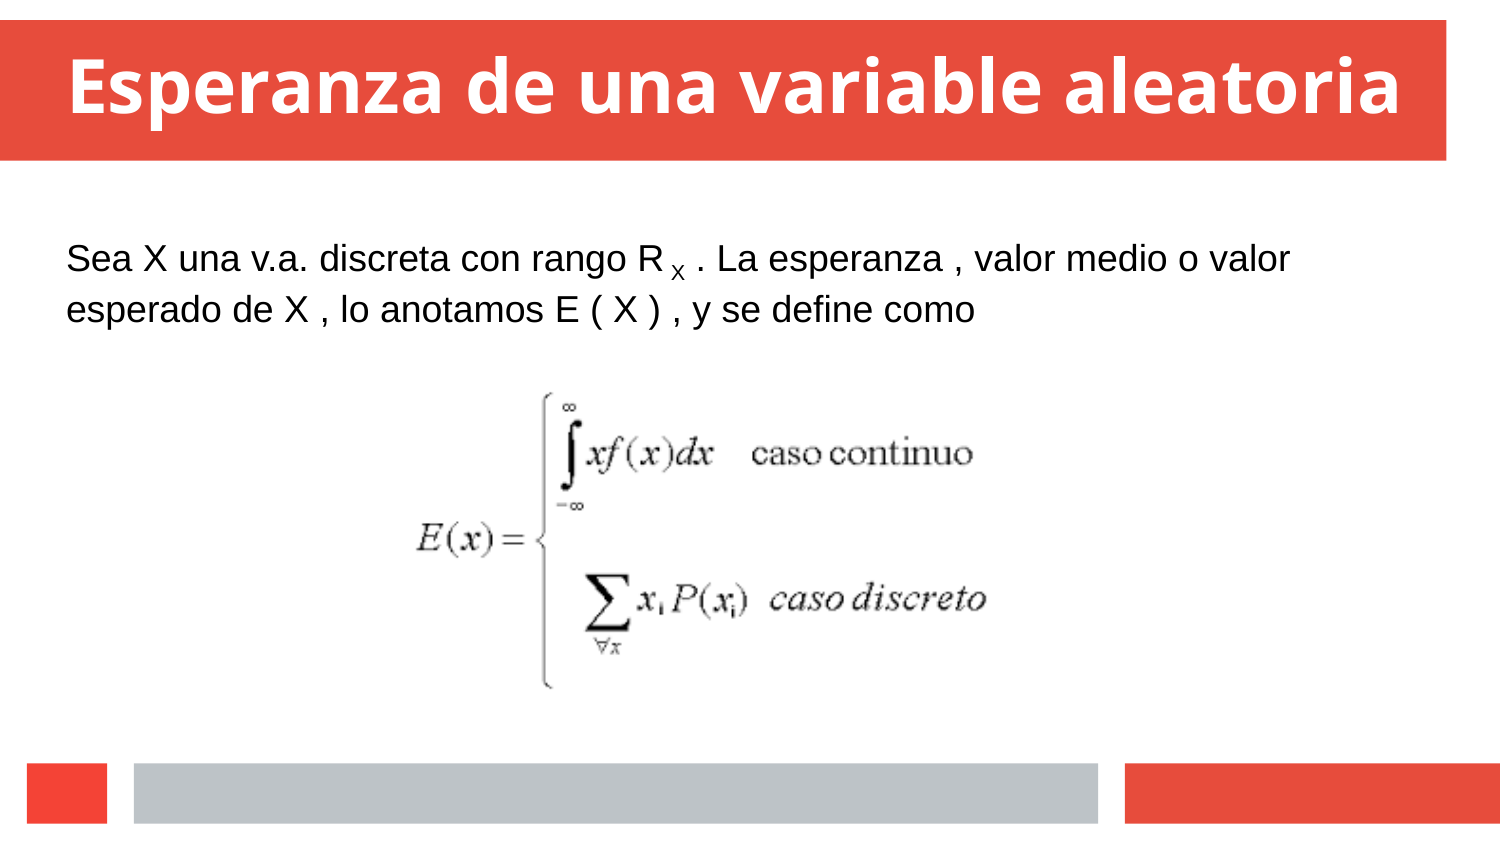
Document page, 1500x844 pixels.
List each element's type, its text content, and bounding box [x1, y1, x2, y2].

title Esperanza de una variable aleatoria [53, 40, 1447, 141]
picture [415, 389, 1013, 693]
list Sea X una v.a. discreta con rango R X . La esperanza , valor medio o valor esperado de X , lo anotamos E ( X ) , y se define como [53, 220, 1433, 744]
